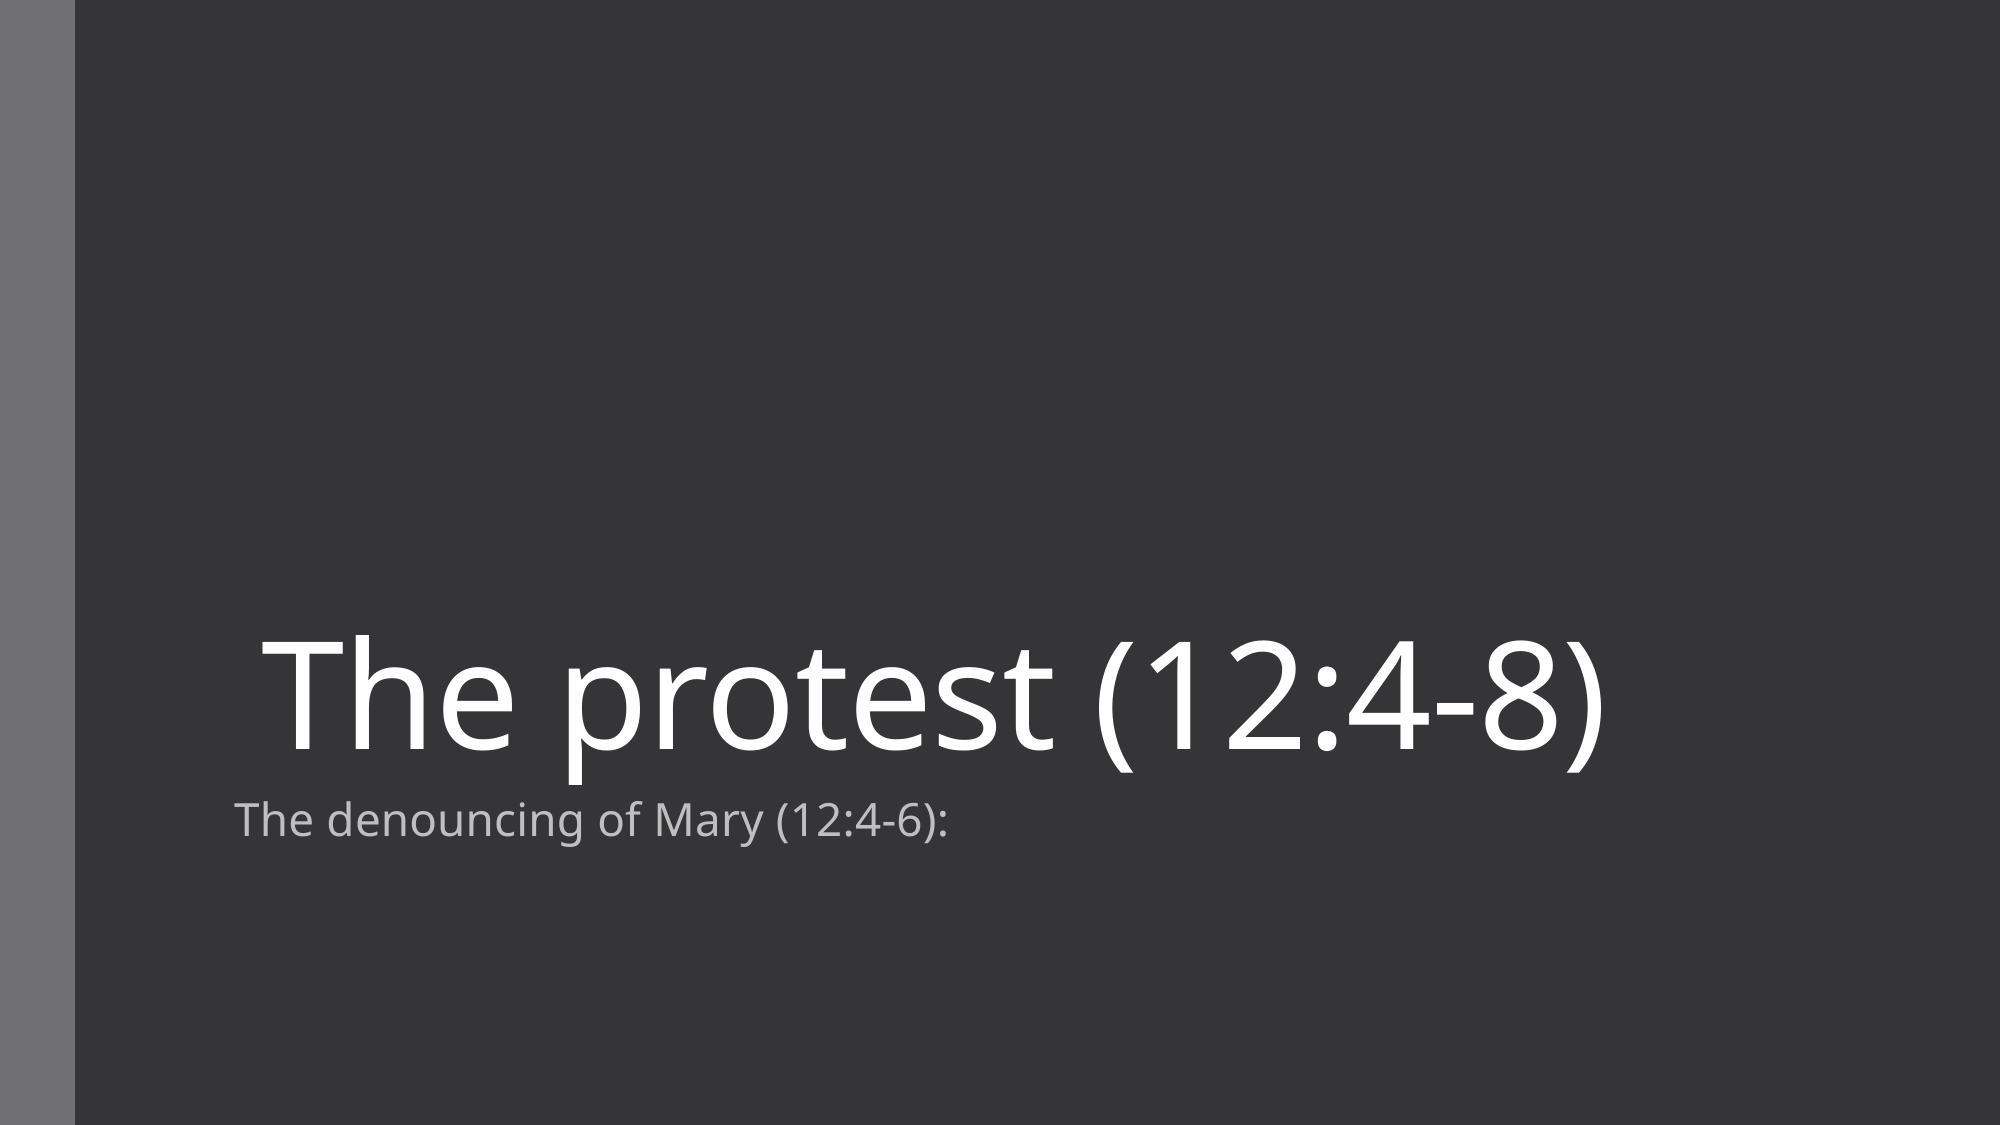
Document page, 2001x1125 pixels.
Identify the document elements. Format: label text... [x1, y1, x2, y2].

title The protest (12:4-8) [206, 124, 1752, 787]
subtitle The denouncing of Mary (12:4-6): [206, 787, 1752, 1066]
